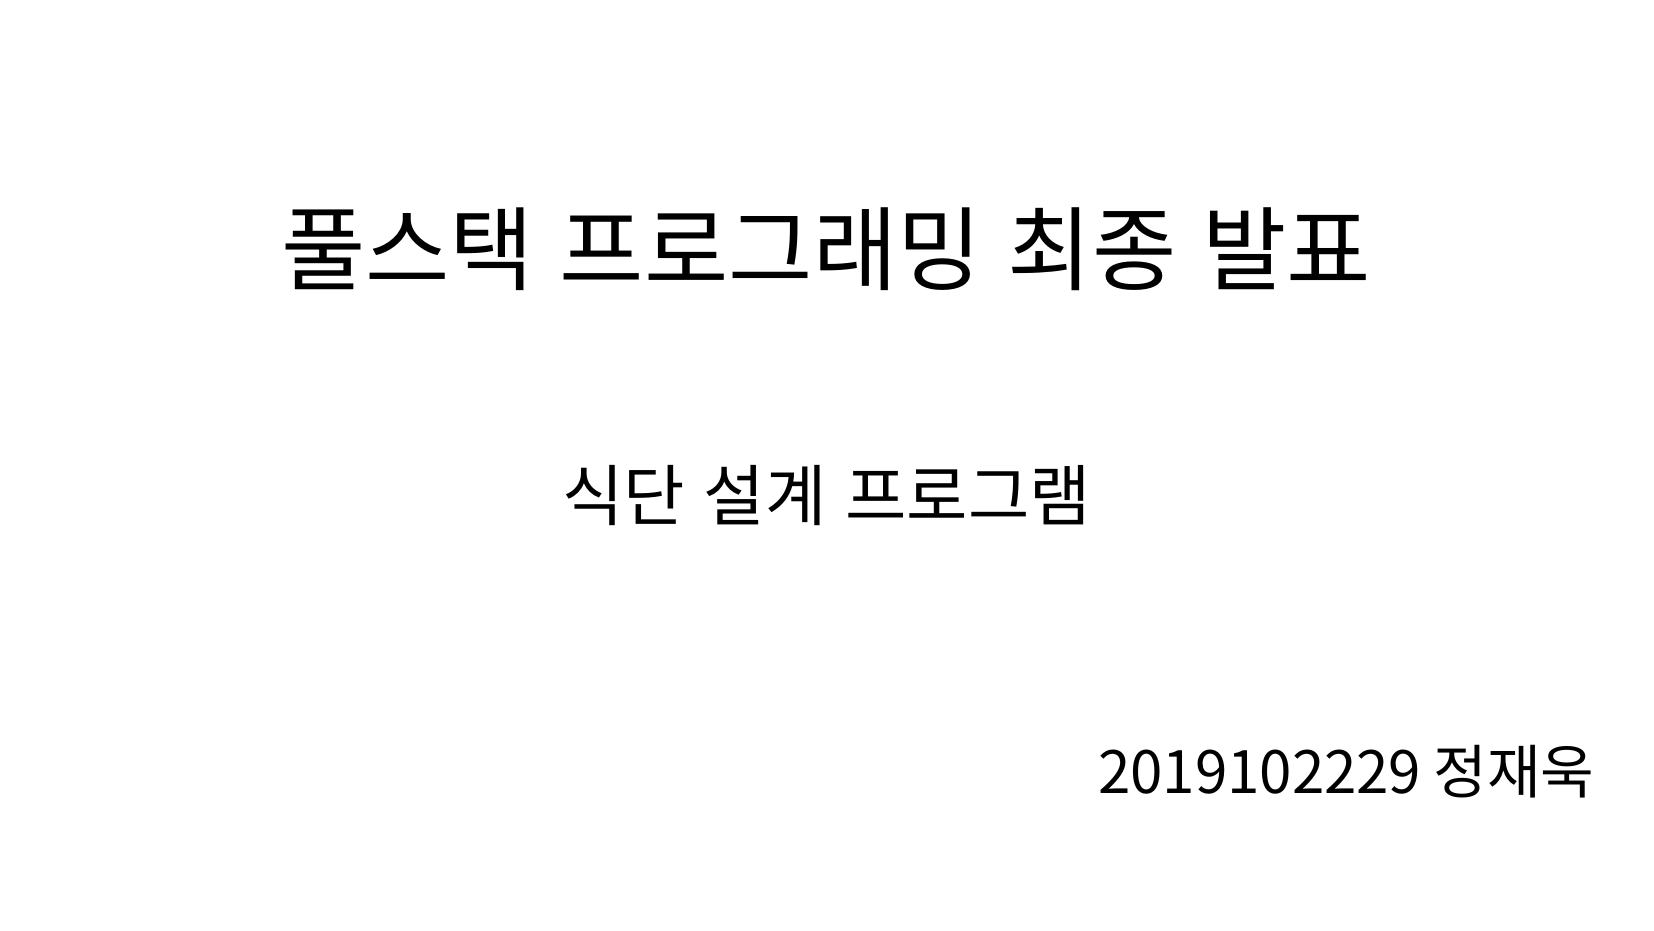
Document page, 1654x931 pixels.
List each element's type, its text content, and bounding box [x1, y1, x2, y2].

title 풀스택 프로그래밍 최종 발표 식단 설계 프로그램 [82, 37, 1571, 680]
title 2019102229 정재욱 [106, 679, 1595, 857]
